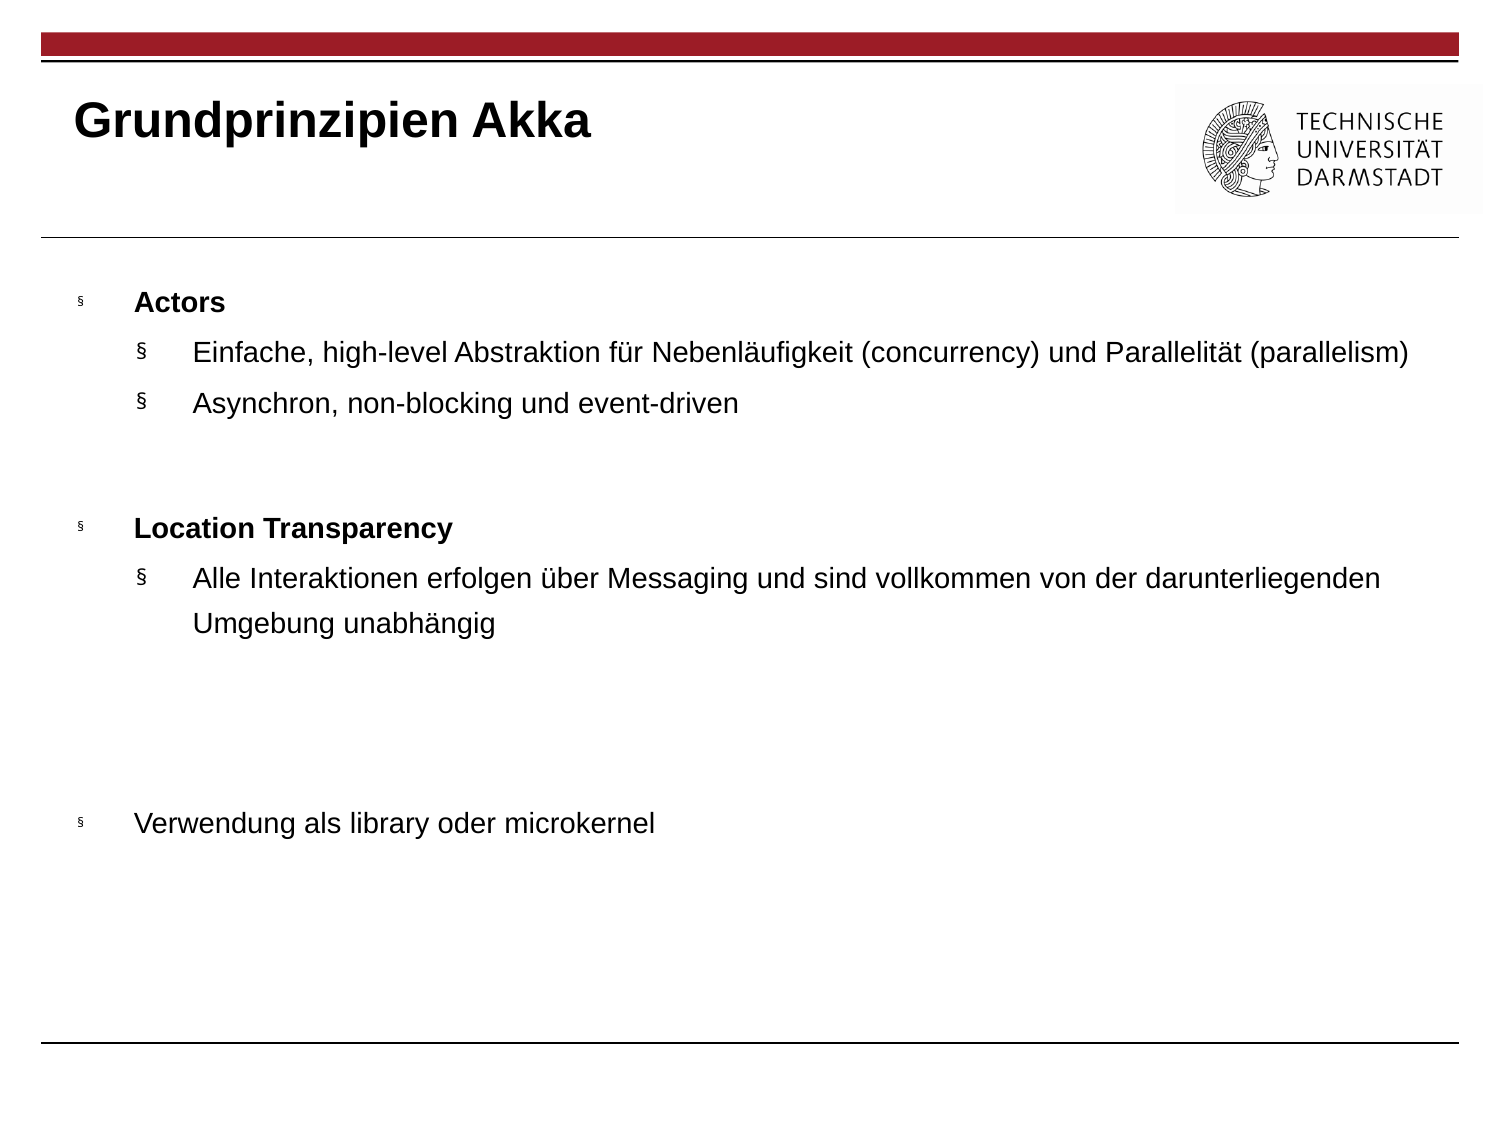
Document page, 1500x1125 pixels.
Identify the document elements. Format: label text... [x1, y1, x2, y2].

picture [1175, 84, 1483, 214]
title Grundprinzipien Akka [58, 80, 1149, 218]
list Actors Einfache, high-level Abstraktion für Nebenläufigkeit (concurrency) und Parallelität (parallelism) Asynchron, non-blocking und event-driven Location Transparency Alle Interaktionen erfolgen über Messaging und sind vollkommen von der darunterliegenden Umgebung unabhängig Verwendung als library oder microkernel [62, 265, 1471, 1001]
